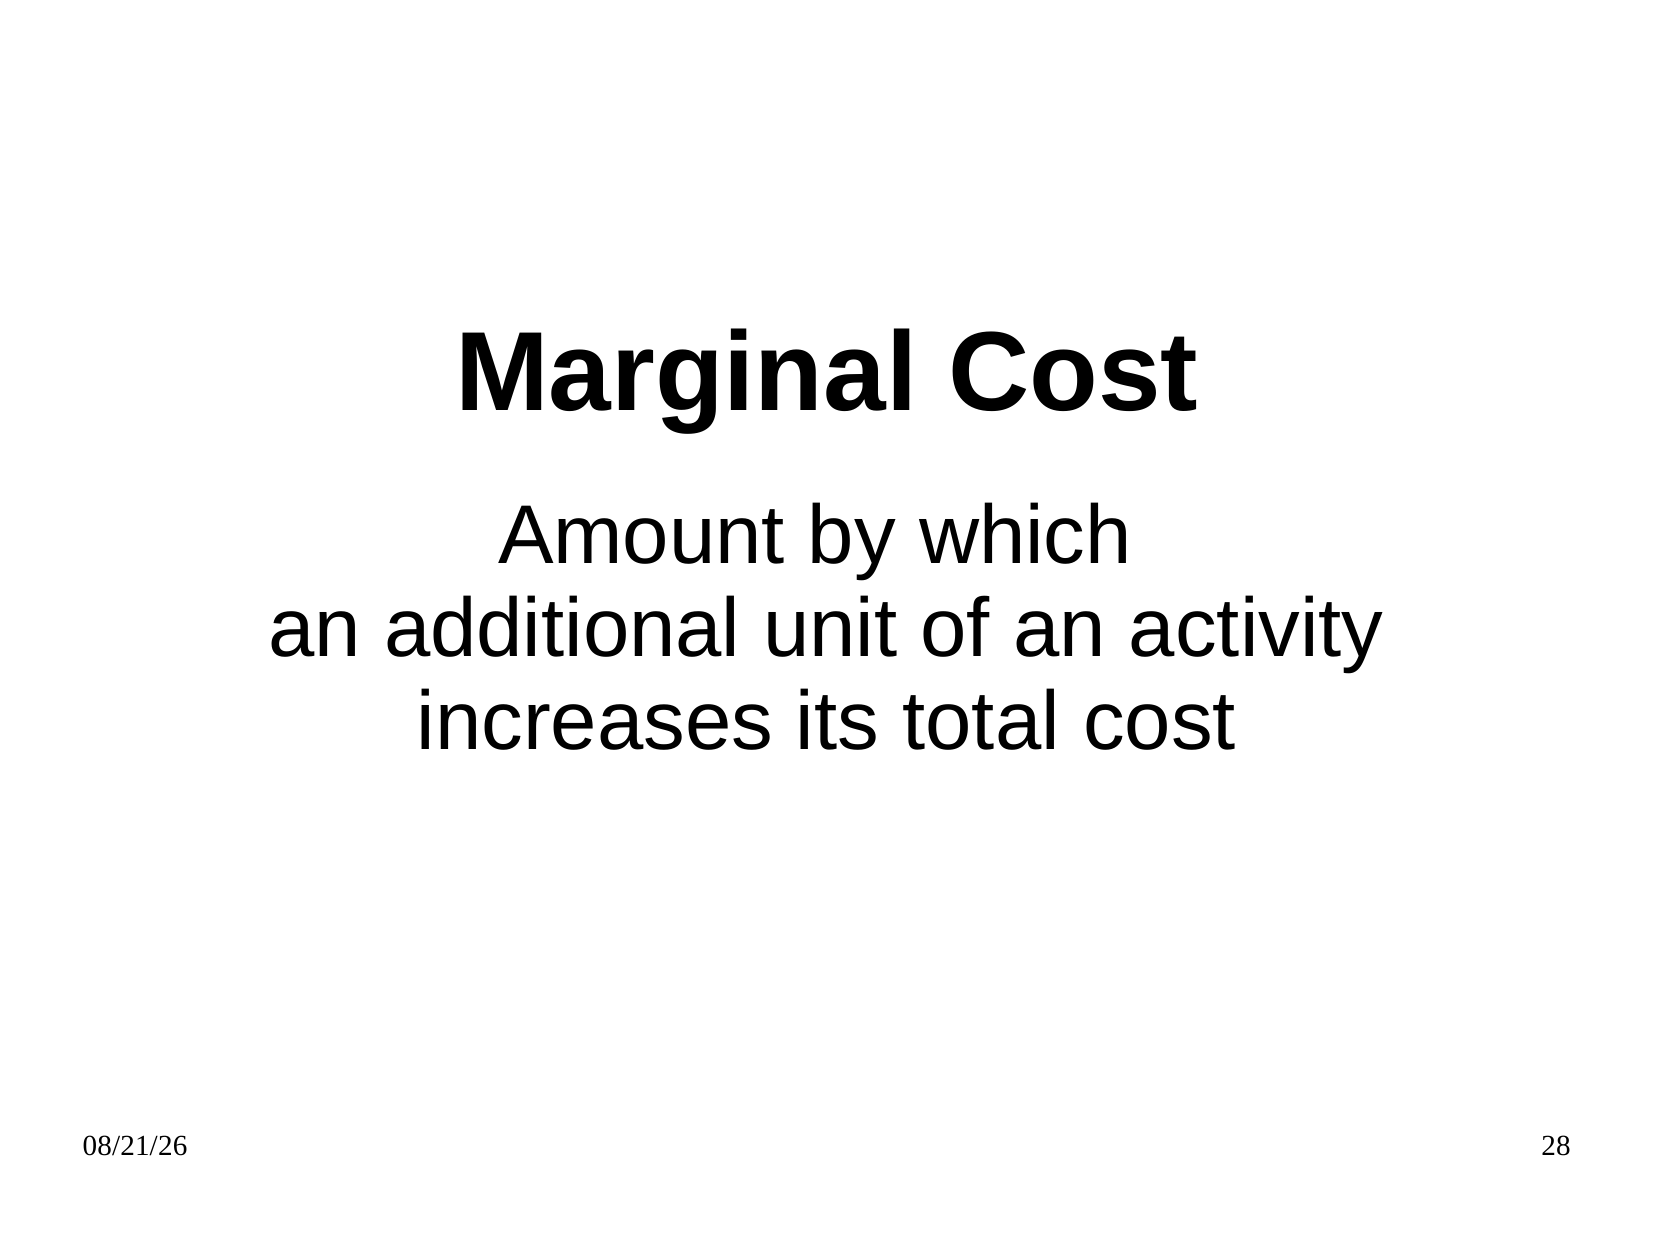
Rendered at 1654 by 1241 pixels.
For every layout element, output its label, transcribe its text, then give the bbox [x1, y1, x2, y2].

title Marginal Cost [82, 267, 1571, 476]
subtitle Amount by which an additional unit of an activity increases its total cost [82, 488, 1571, 768]
